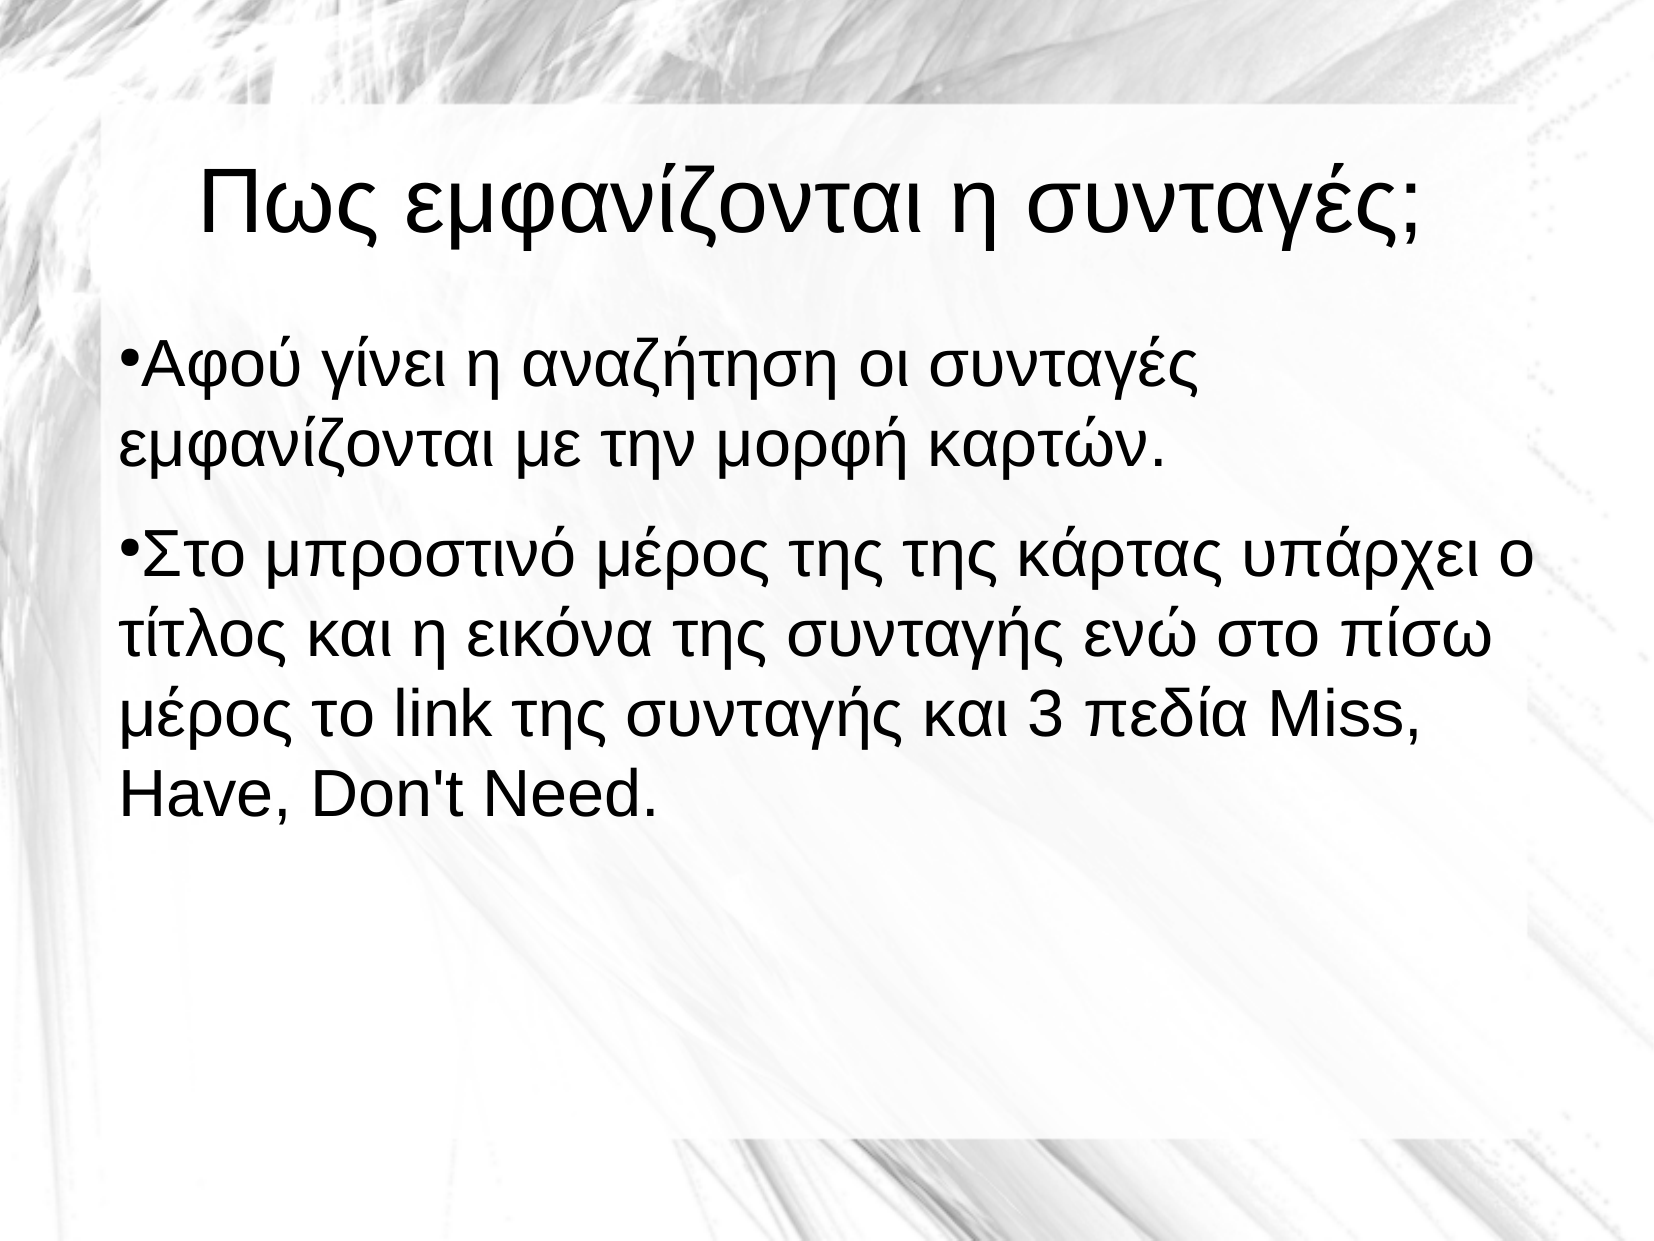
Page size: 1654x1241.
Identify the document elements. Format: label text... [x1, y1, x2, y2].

list Αφού γίνει η αναζήτηση οι συνταγές εμφανίζονται με την μορφή καρτών. Στο μπροστινό μέρος της της κάρτας υπάρχει ο τίτλος και η εικόνα της συνταγής ενώ στο πίσω μέρος το link της συνταγής και 3 πεδία Miss, Have, Don't Need. [118, 319, 1571, 945]
title Πως εμφανίζονται η συνταγές; [118, 112, 1506, 281]
